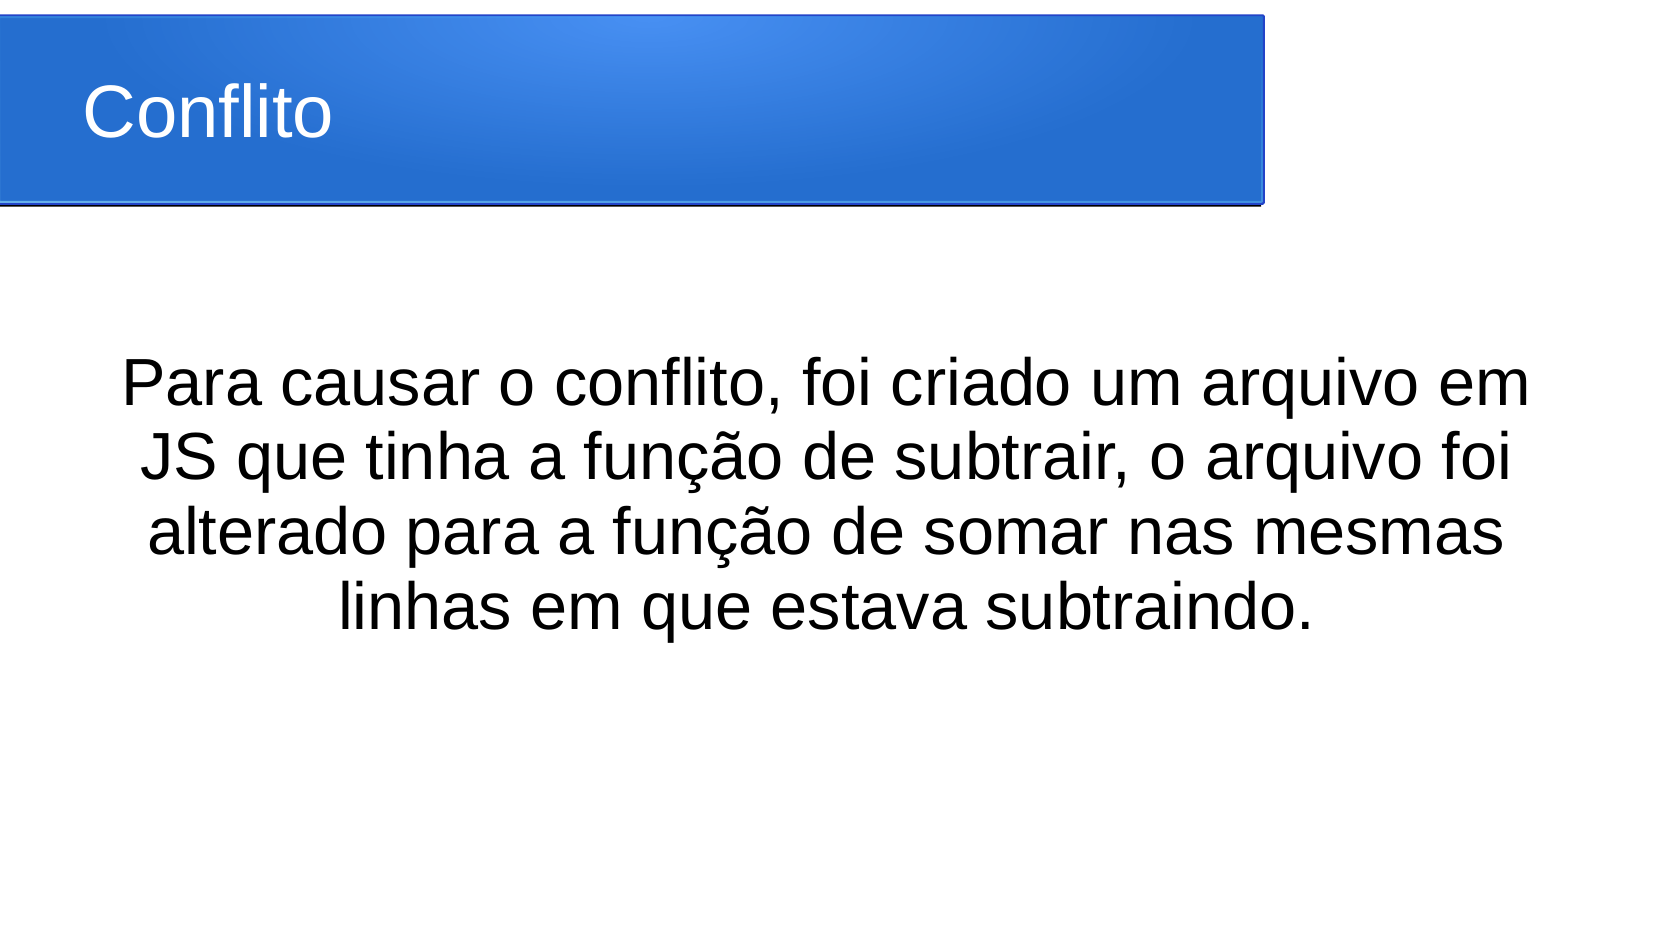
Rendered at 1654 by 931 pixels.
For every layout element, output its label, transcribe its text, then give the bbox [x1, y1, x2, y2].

title Conflito [82, 35, 1235, 189]
subtitle Para causar o conflito, foi criado um arquivo em JS que tinha a função de subtrair, o arquivo foi alterado para a função de somar nas mesmas linhas em que estava subtraindo. [82, 224, 1571, 764]
